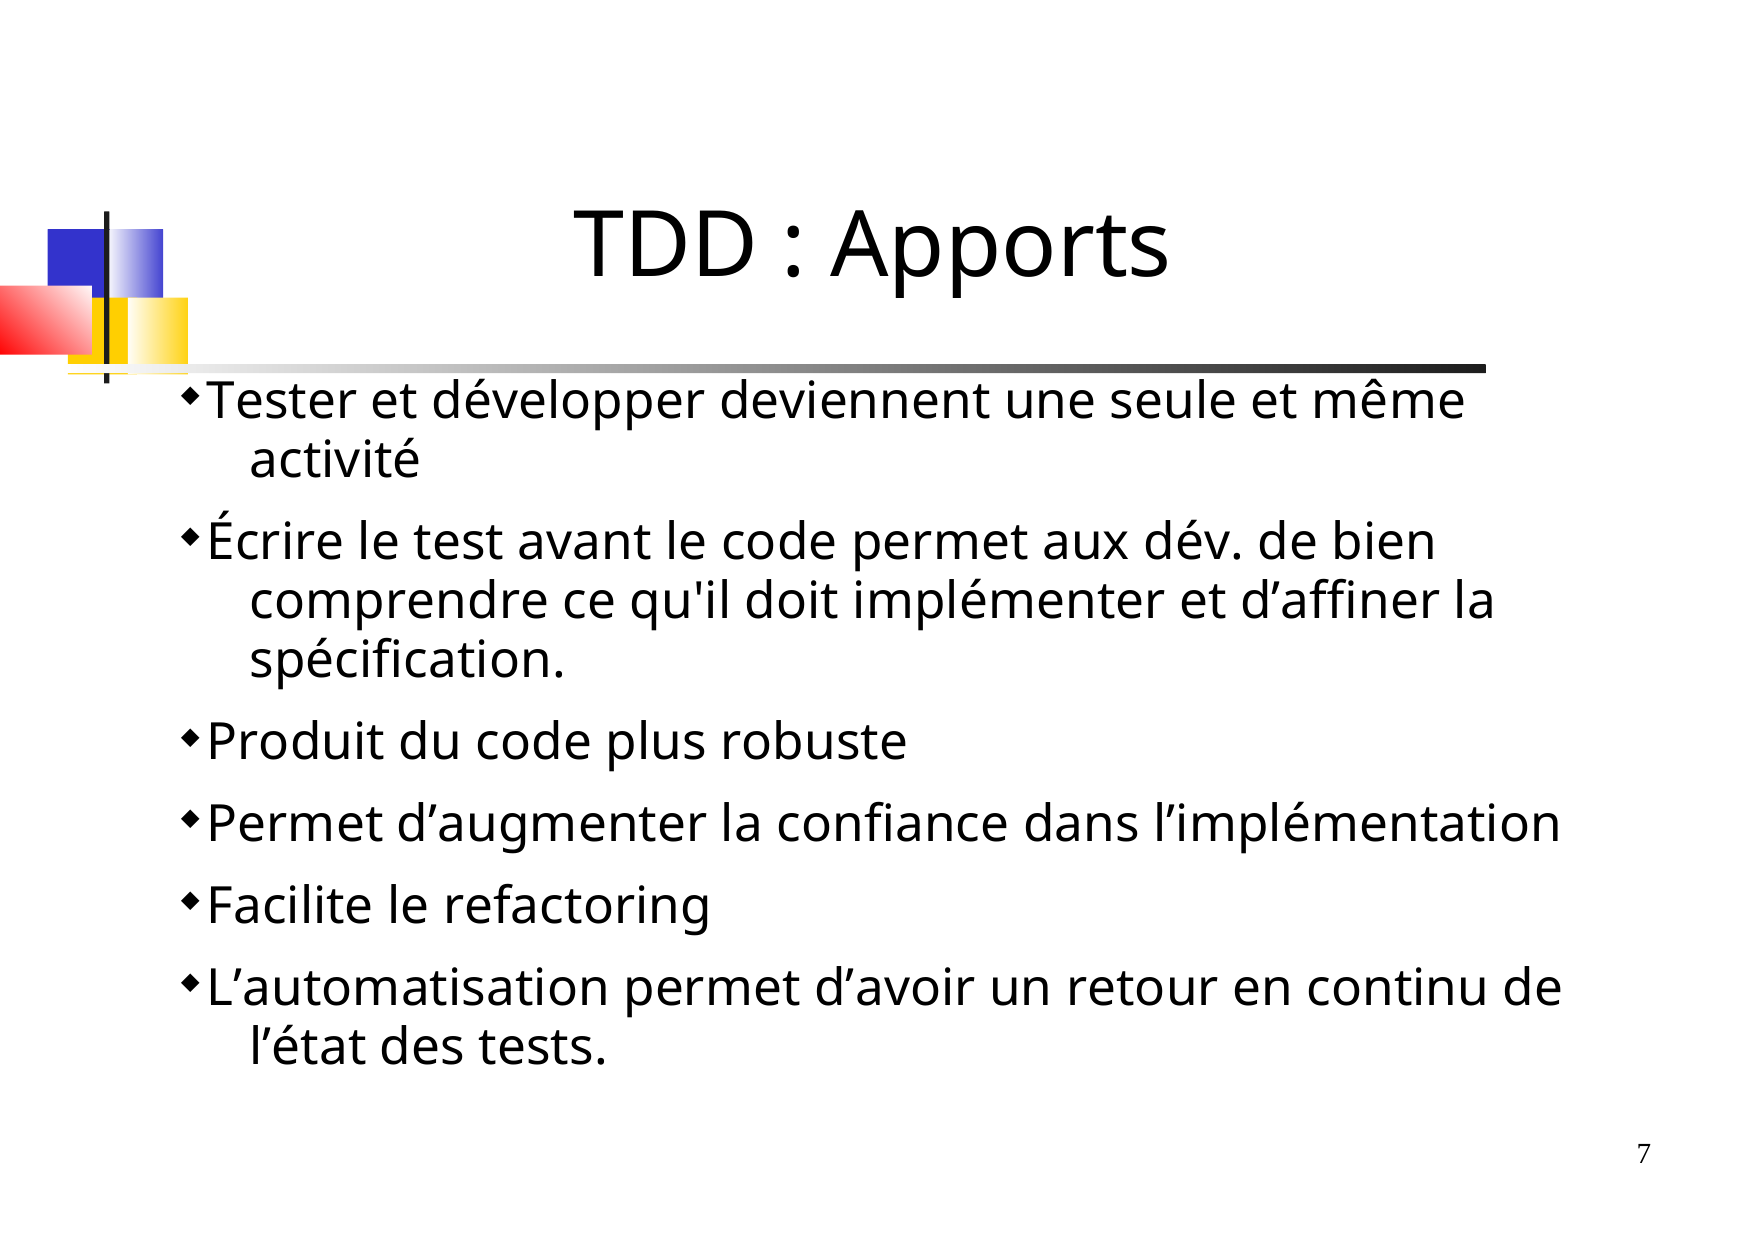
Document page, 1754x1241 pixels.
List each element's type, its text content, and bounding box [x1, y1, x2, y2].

title TDD : Apports [179, 139, 1567, 351]
list Tester et développer deviennent une seule et même activité Écrire le test avant le code permet aux dév. de bien comprendre ce qu'il doit implémenter et d’affiner la spécification. Produit du code plus robuste Permet d’augmenter la confiance dans l’implémentation Facilite le refactoring L’automatisation permet d’avoir un retour en continu de l’état des tests. [179, 371, 1567, 1091]
